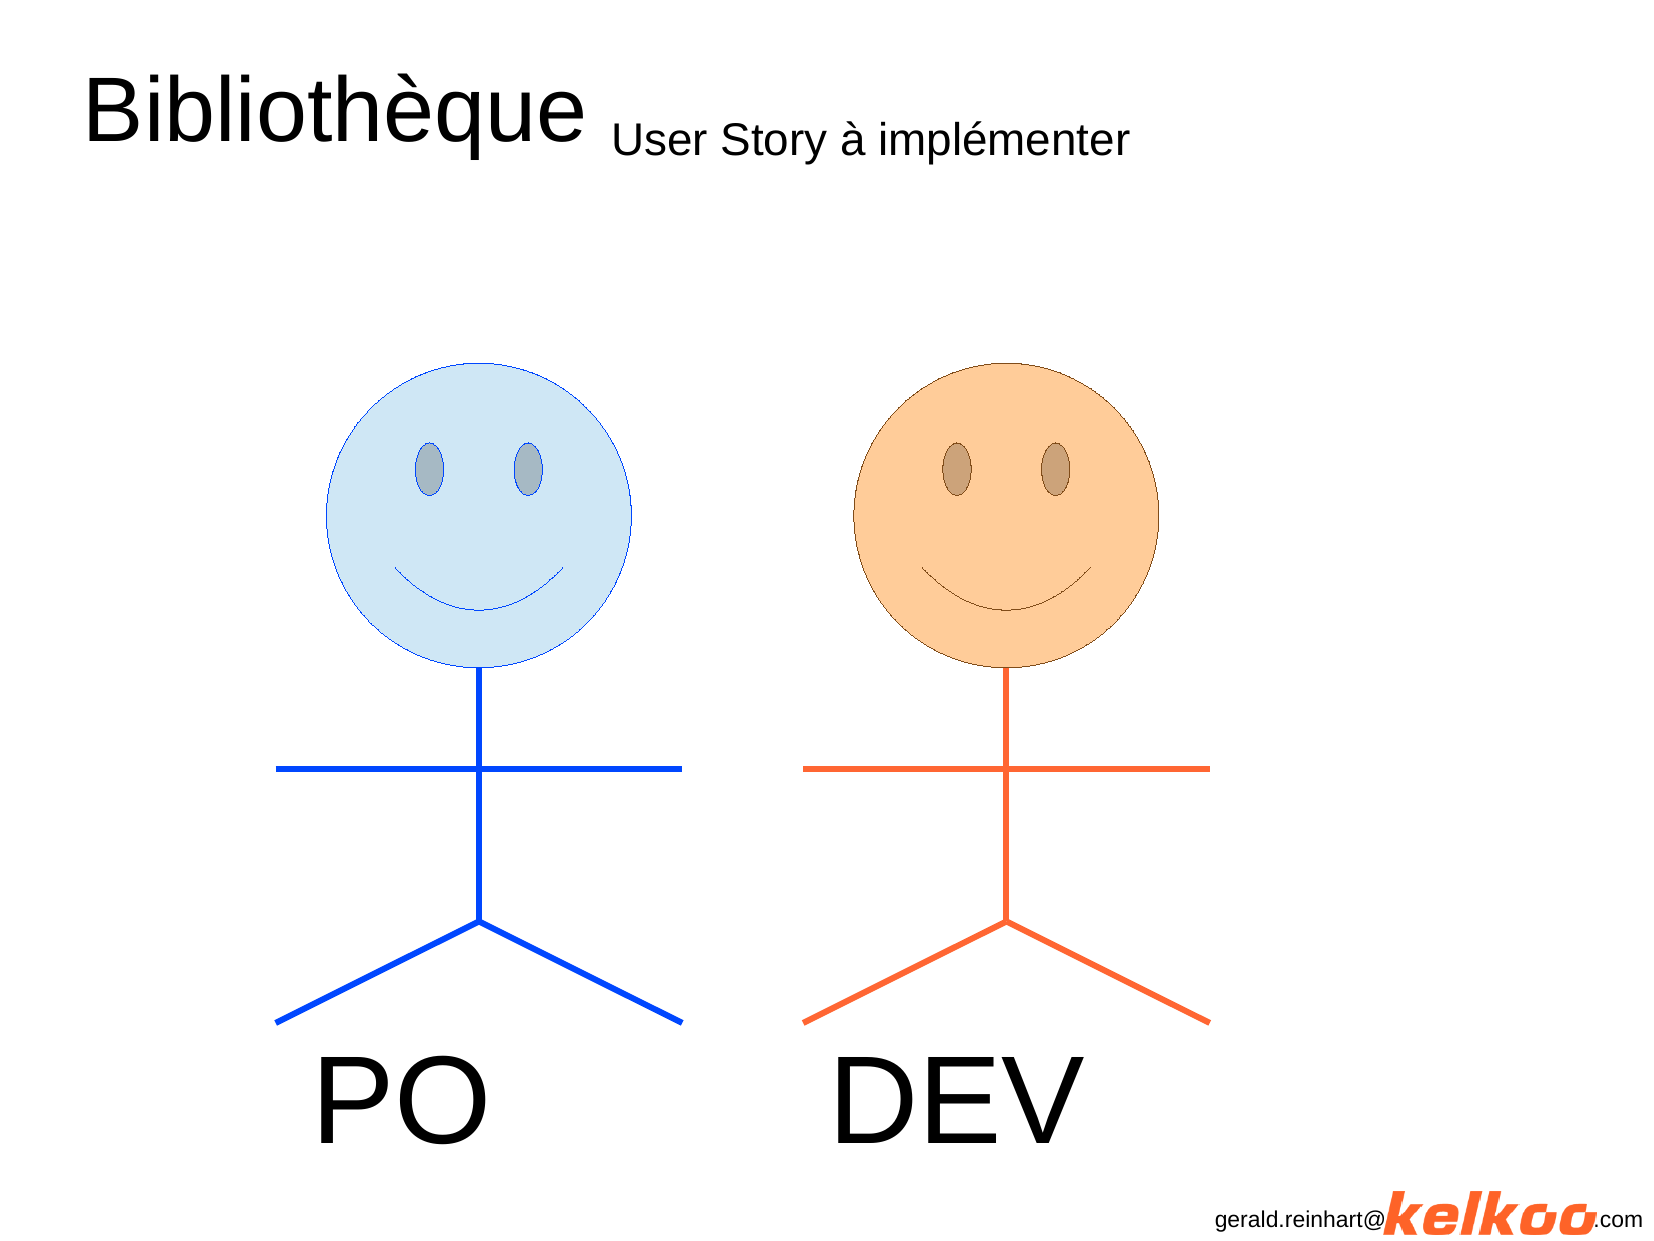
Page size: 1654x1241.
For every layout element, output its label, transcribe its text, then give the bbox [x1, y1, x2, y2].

title Bibliothèque [82, 5, 1571, 213]
text_box DEV [803, 1022, 1210, 1216]
text_box [853, 363, 1159, 668]
text_box gerald.reinhart@ .com [1193, 1199, 1654, 1241]
text_box [326, 363, 632, 668]
picture [1383, 1191, 1597, 1199]
text_box User Story à implémenter [596, 106, 1146, 173]
text_box [275, 1022, 683, 1216]
